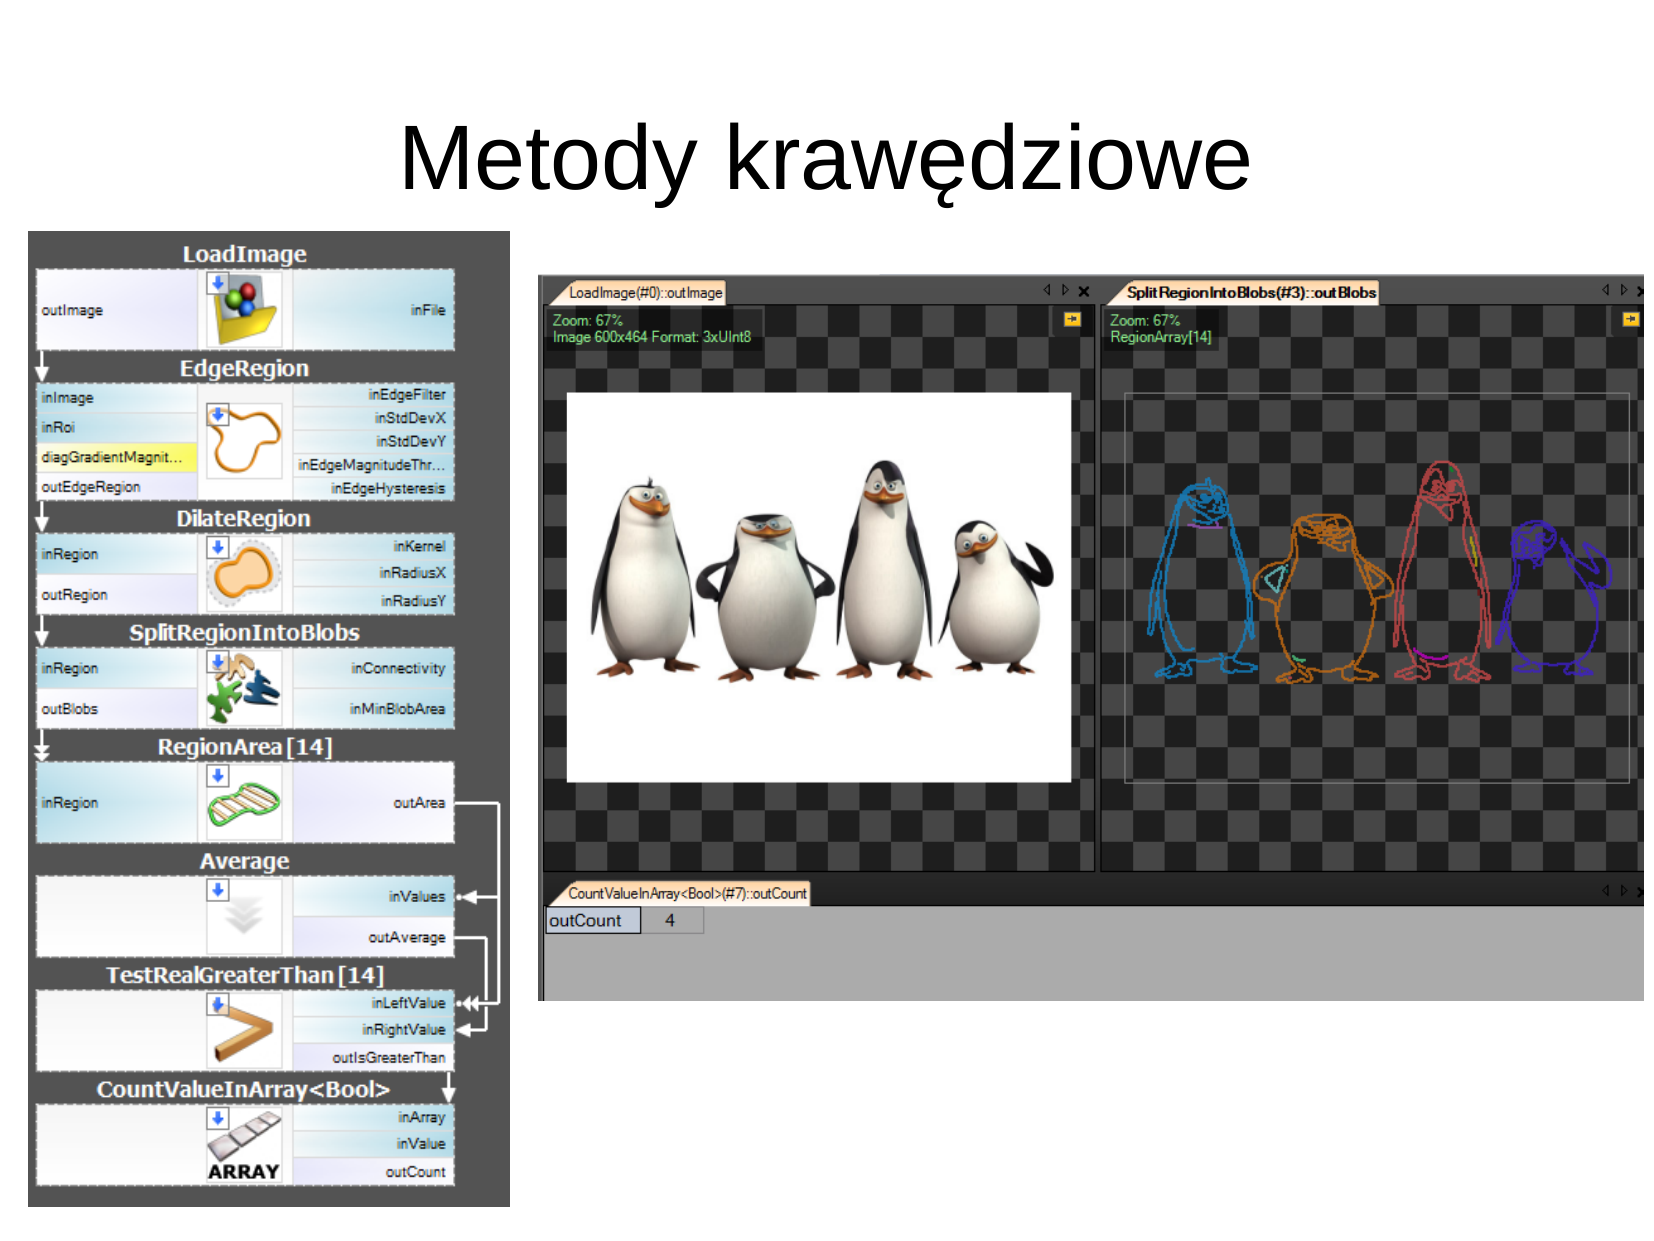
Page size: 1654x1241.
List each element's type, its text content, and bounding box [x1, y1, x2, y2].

picture [28, 231, 510, 1207]
title Metody krawędziowe [82, 49, 1571, 257]
picture [538, 274, 1644, 1001]
